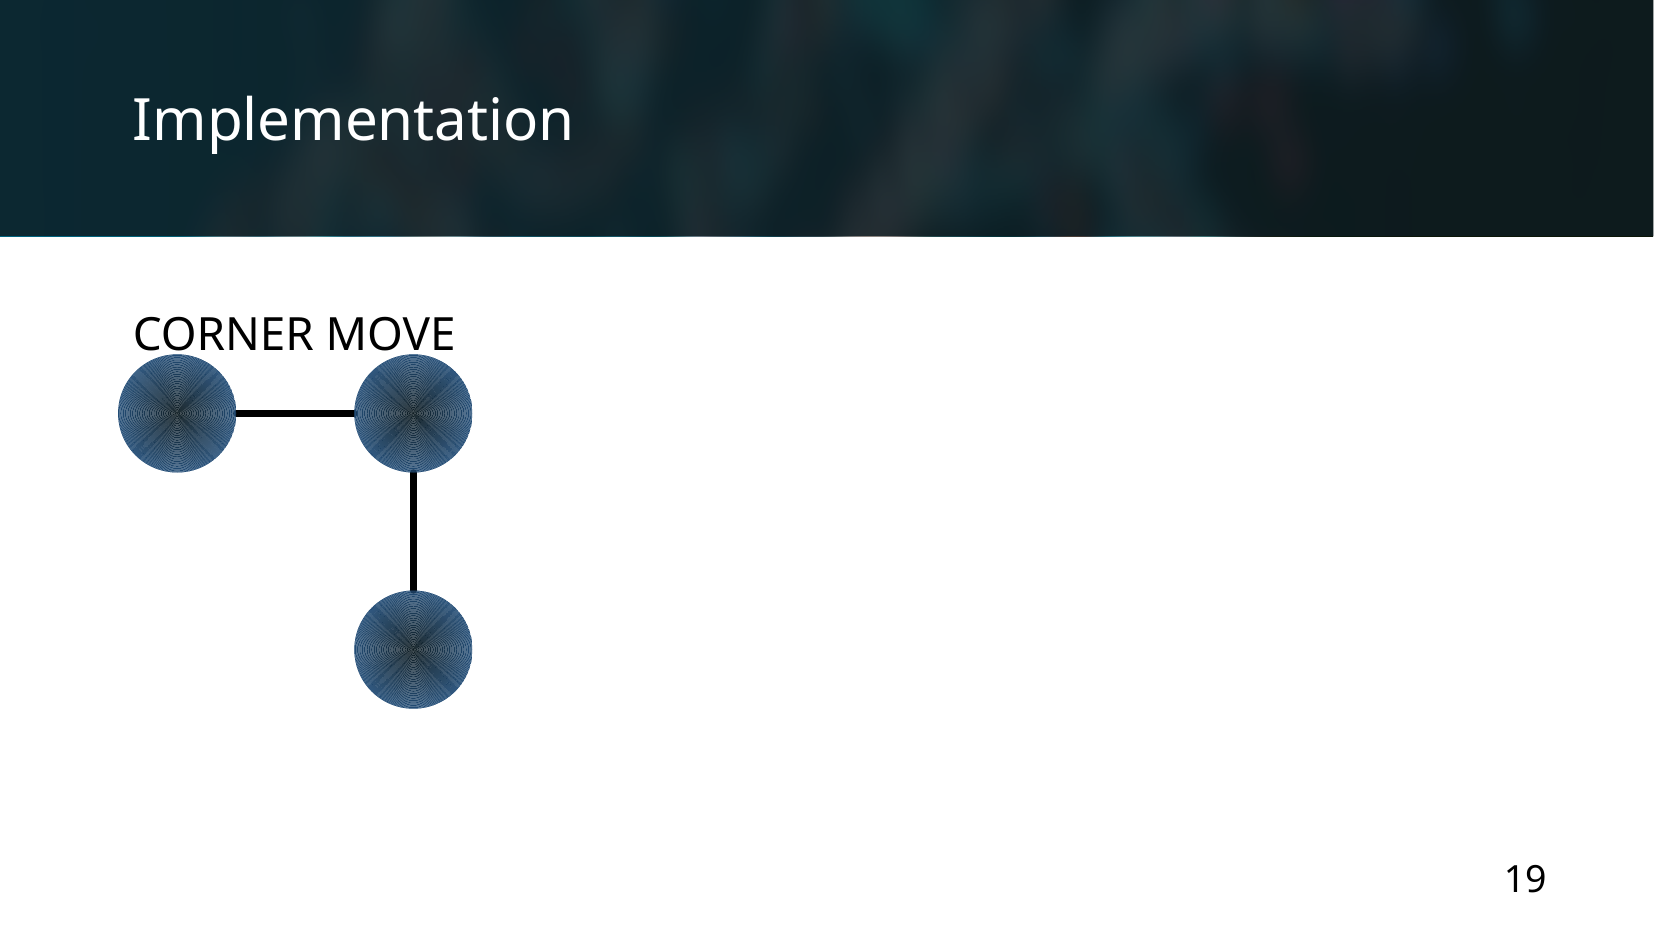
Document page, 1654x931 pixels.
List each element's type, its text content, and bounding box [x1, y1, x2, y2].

text_box [354, 355, 473, 473]
text_box <numéro> [1535, 826, 1654, 931]
text_box [118, 355, 237, 473]
text_box [354, 590, 473, 709]
text_box [0, 0, 1654, 237]
text_box Implementation [118, 35, 886, 201]
text_box CORNER MOVE [118, 293, 486, 355]
